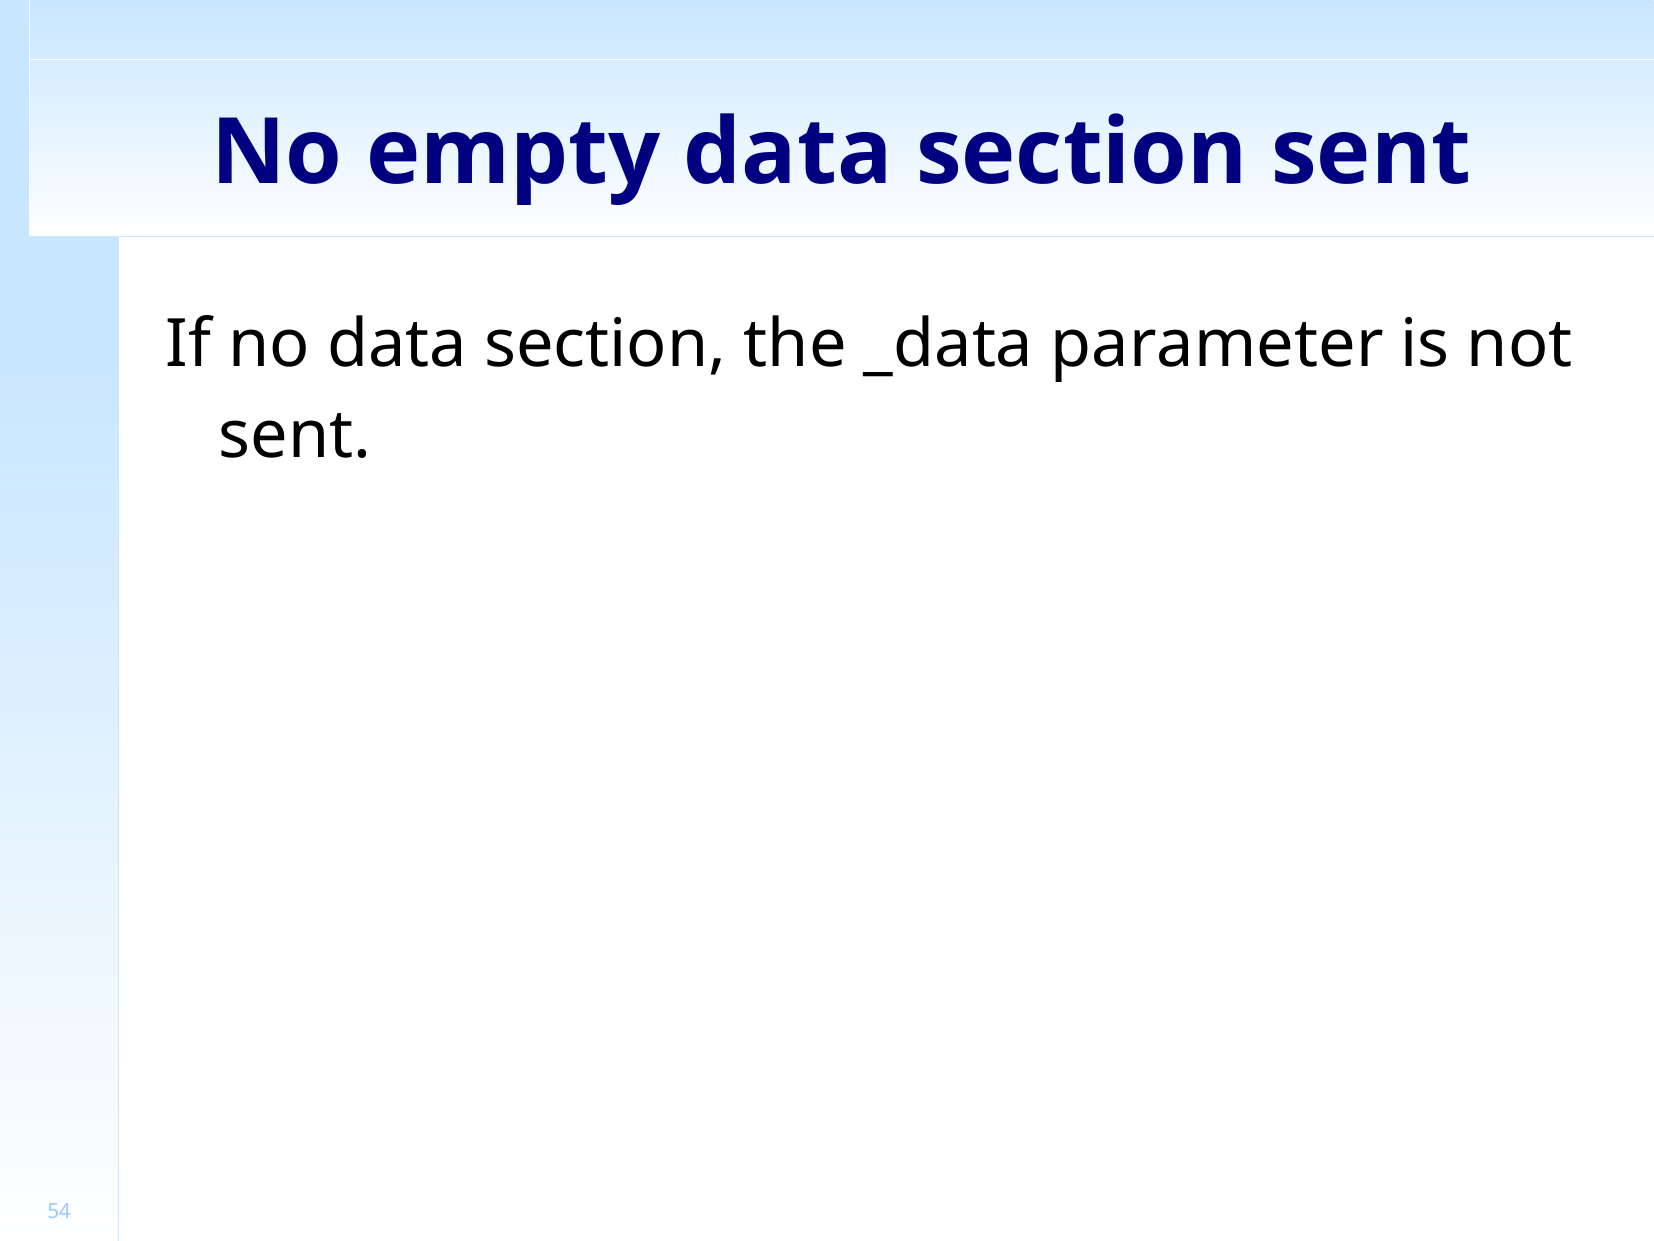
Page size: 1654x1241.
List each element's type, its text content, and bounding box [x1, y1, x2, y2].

title No empty data section sent [29, 59, 1654, 237]
list If no data section, the _data parameter is not sent. [147, 295, 1625, 1182]
